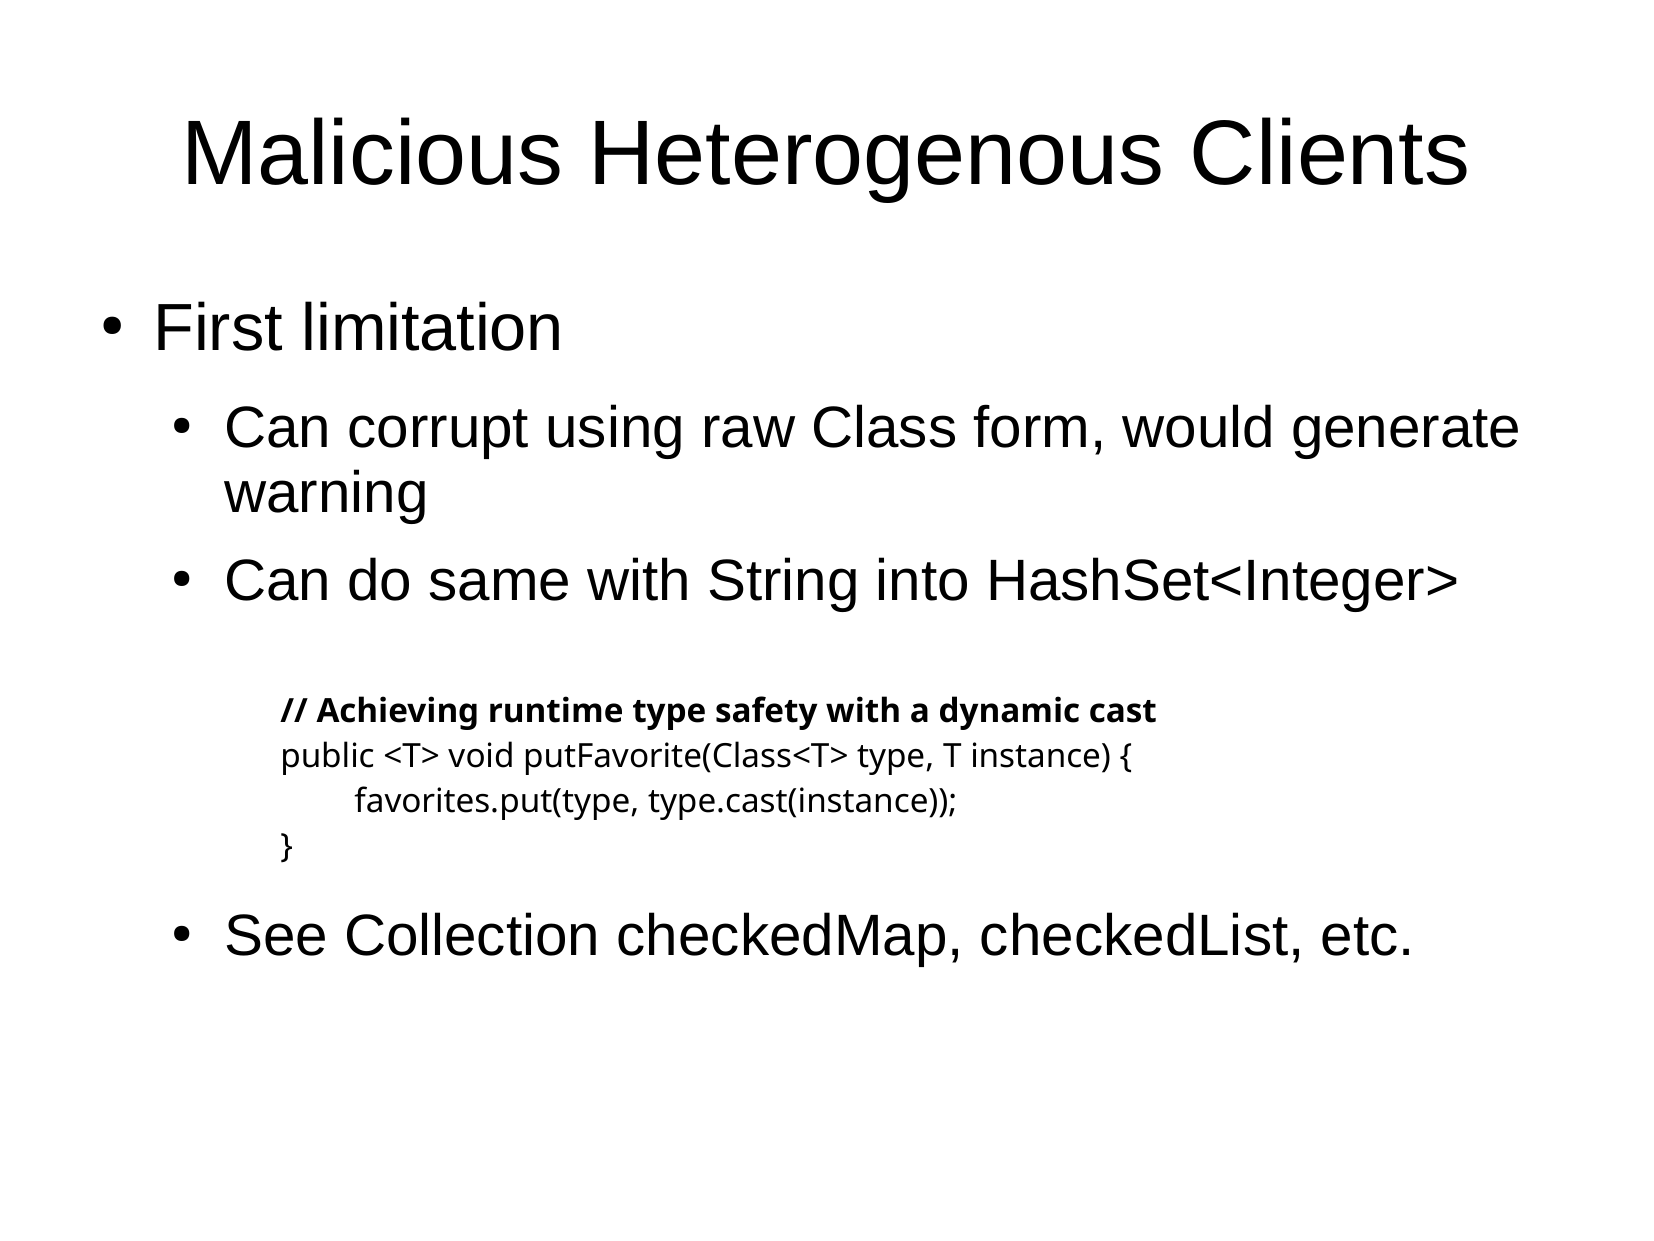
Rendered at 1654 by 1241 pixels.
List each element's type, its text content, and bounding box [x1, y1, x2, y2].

title Malicious Heterogenous Clients [82, 56, 1571, 250]
list First limitation Can corrupt using raw Class form, would generate warning Can do same with String into HashSet<Integer> See Collection checkedMap, checkedList, etc. [82, 290, 1571, 1094]
text_box // Achieving runtime type safety with a dynamic cast public <T> void putFavorite(Class<T> type, T instance) { favorites.put(type, type.cast(instance)); } [265, 679, 1329, 874]
